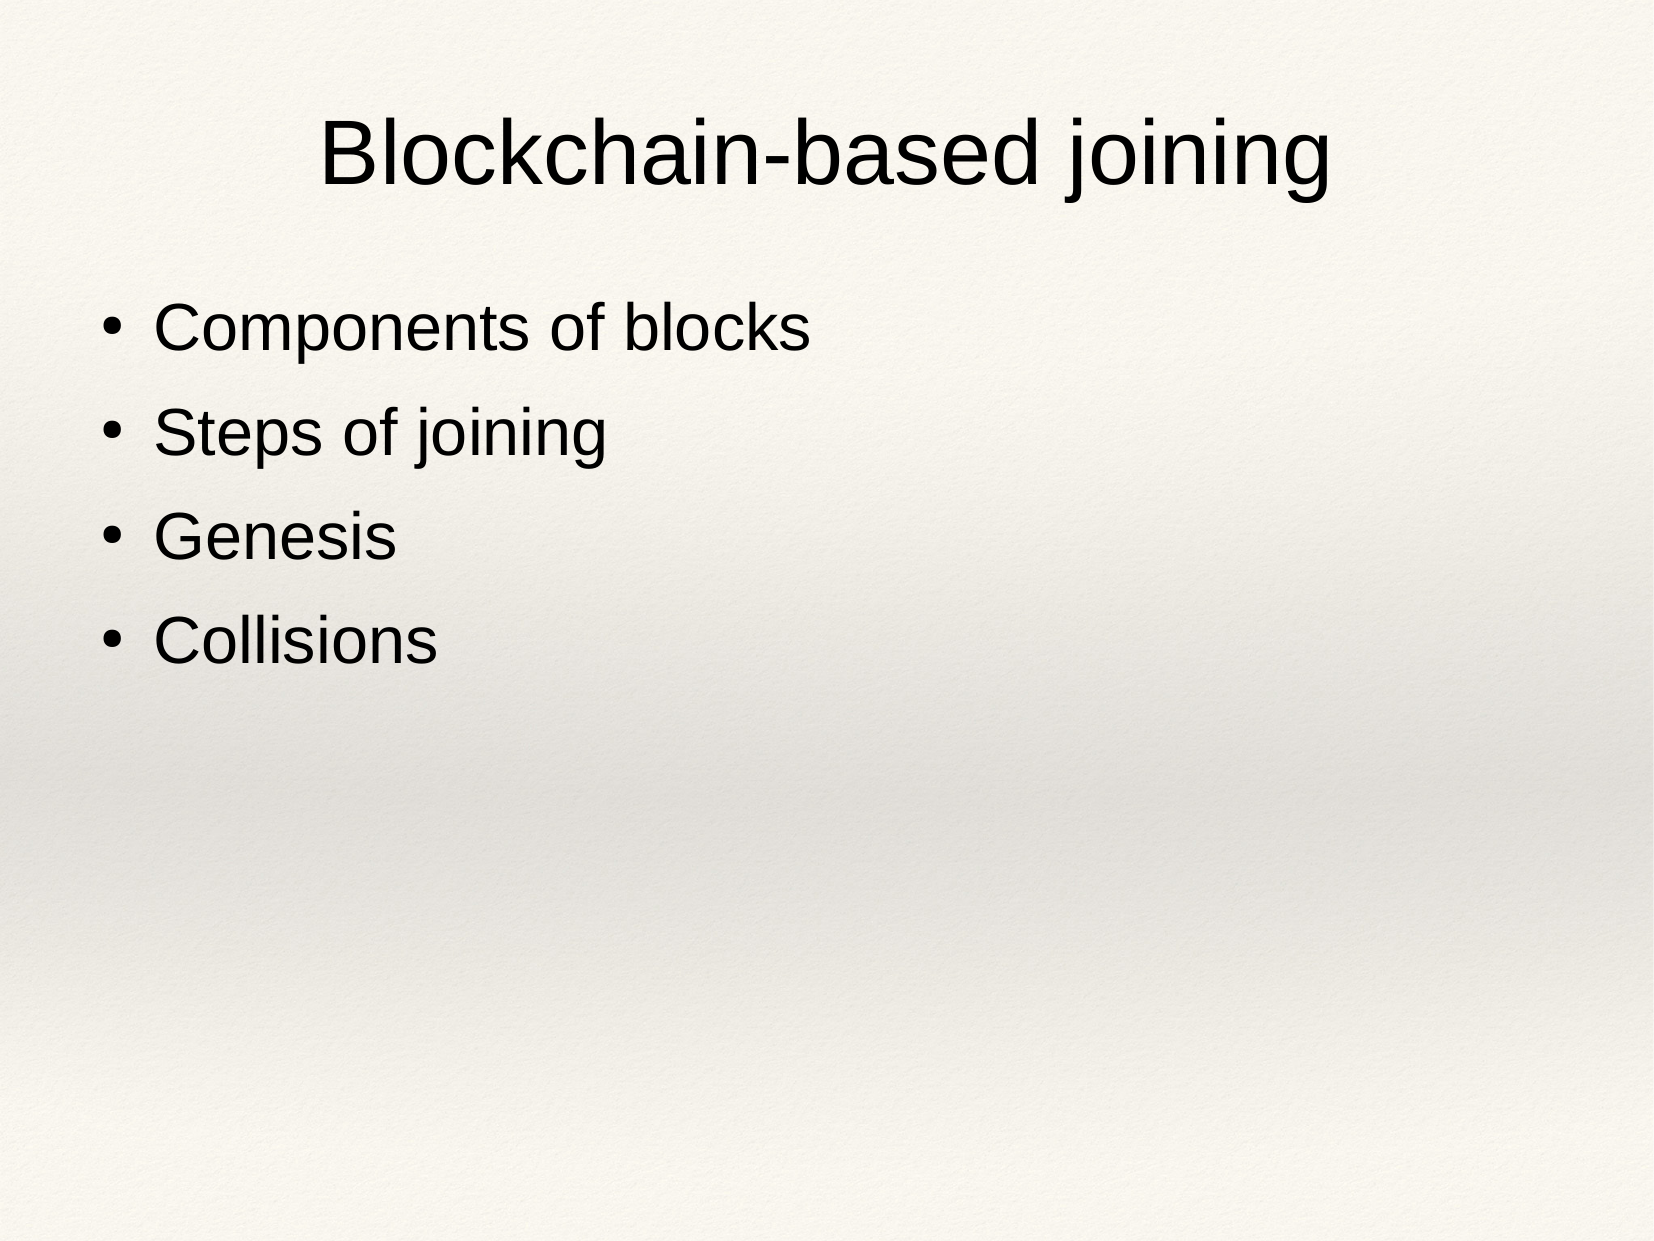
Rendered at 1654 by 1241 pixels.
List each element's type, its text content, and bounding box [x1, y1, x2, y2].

picture [0, 0, 1654, 1241]
list Components of blocks Steps of joining Genesis Collisions [82, 290, 1571, 1010]
title Blockchain-based joining [82, 49, 1571, 257]
